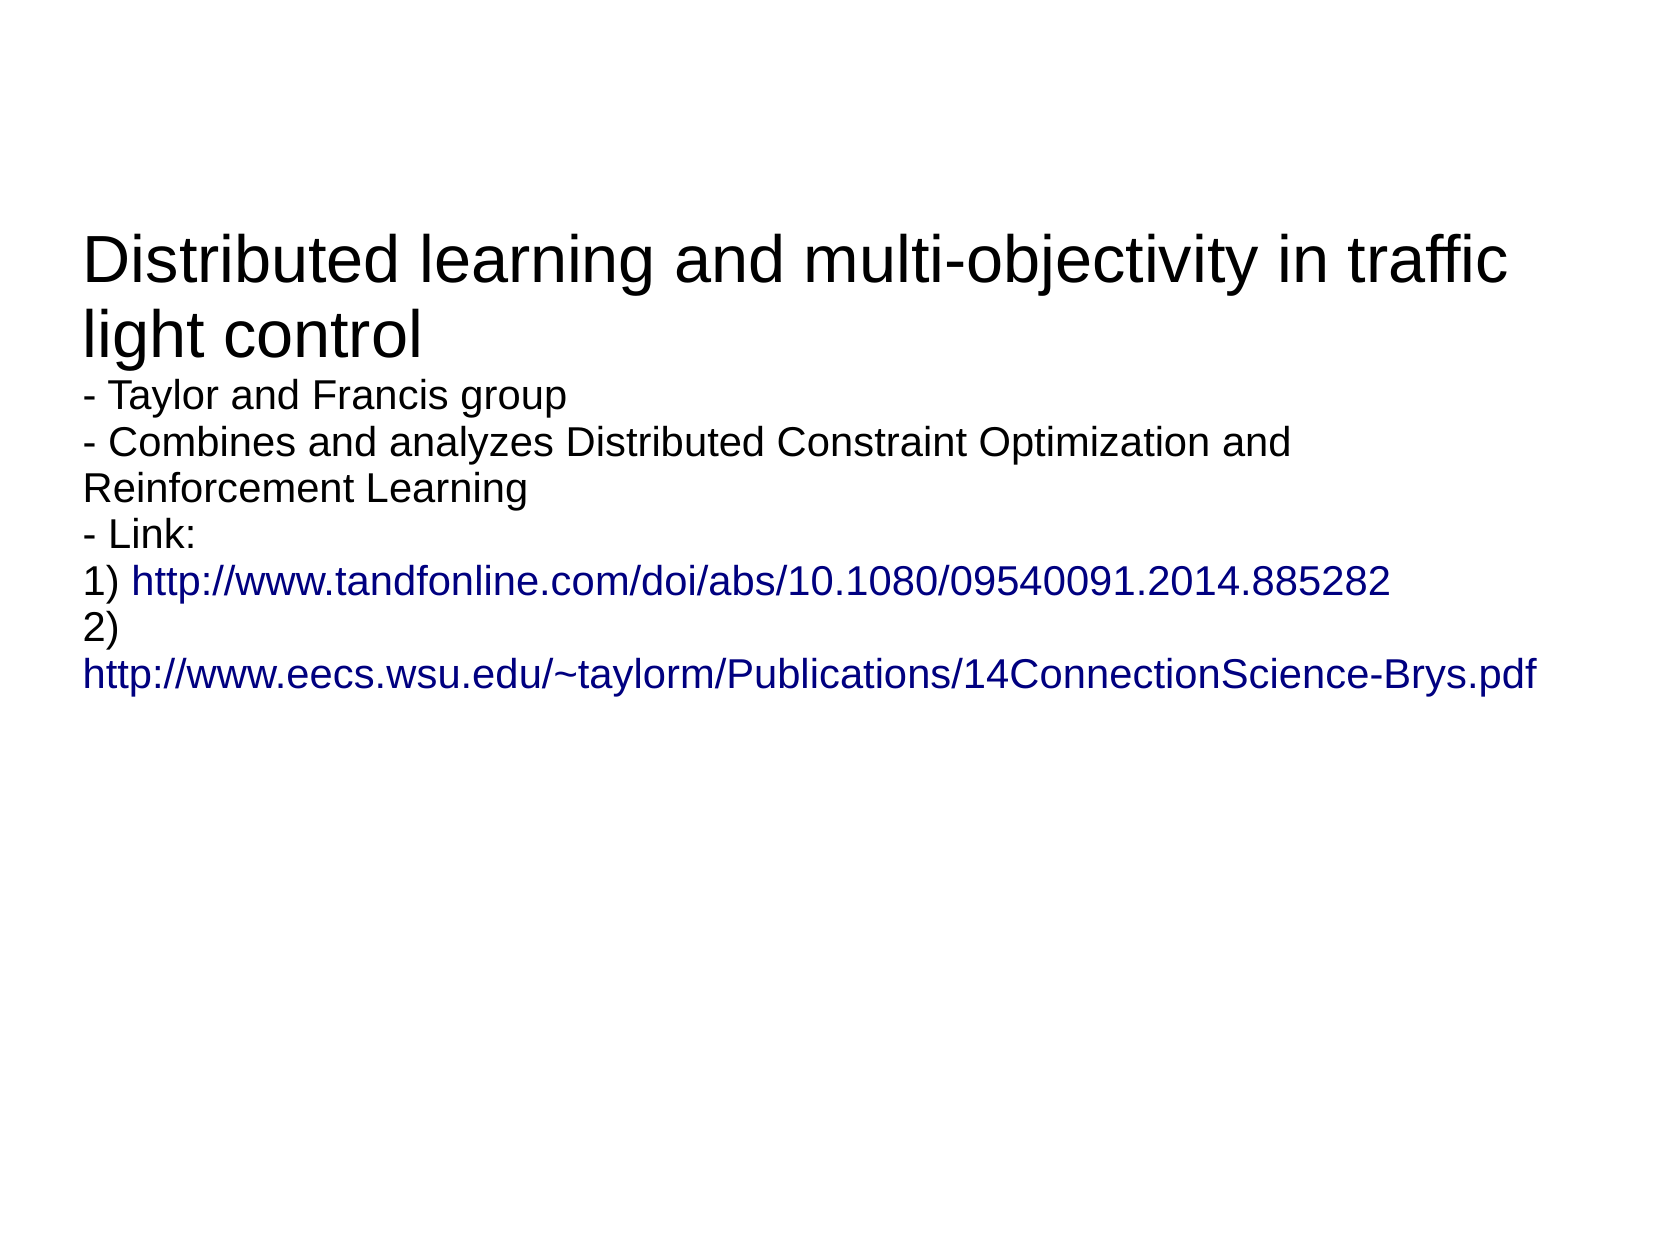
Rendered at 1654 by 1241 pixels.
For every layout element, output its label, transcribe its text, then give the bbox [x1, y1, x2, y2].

subtitle Distributed learning and multi-objectivity in traffic light control - Taylor and Francis group - Combines and analyzes Distributed Constraint Optimization and Reinforcement Learning - Link: 1) http://www.tandfonline.com/doi/abs/10.1080/09540091.2014.885282 2) http://www.eecs.wsu.edu/~taylorm/Publications/14ConnectionScience-Brys.pdf [82, 49, 1571, 1010]
